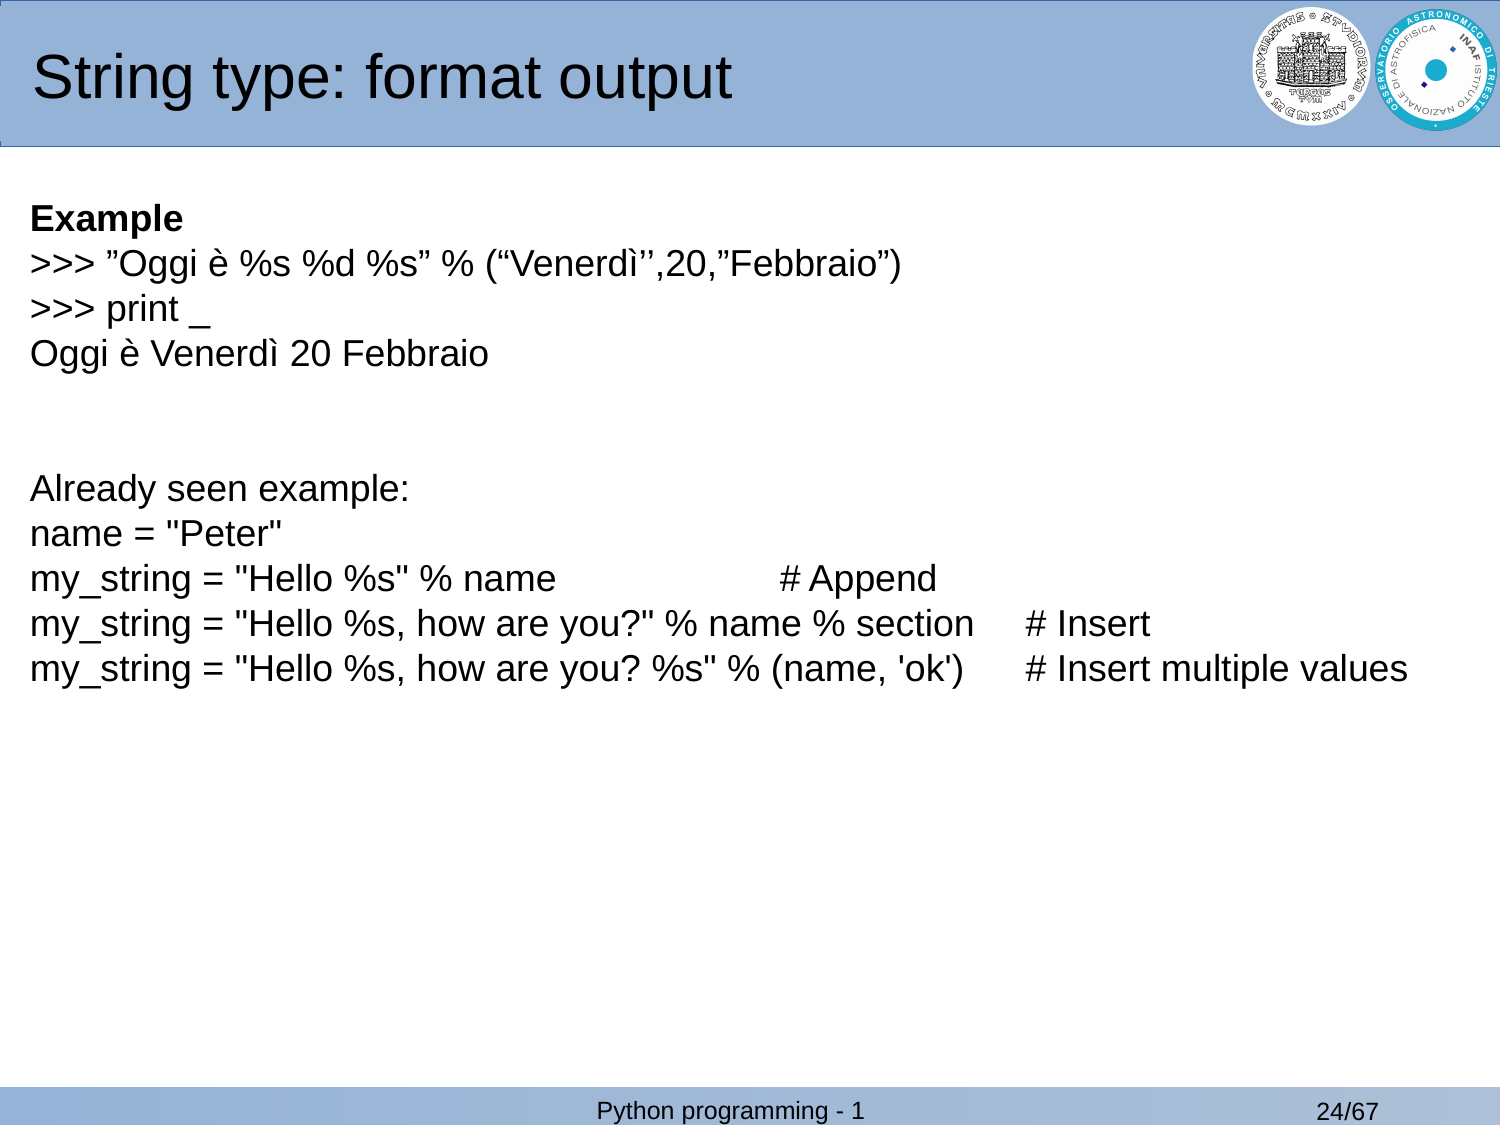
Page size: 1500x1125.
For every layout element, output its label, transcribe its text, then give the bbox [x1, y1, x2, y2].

picture [1253, 0, 1500, 156]
text_box String type: format output [0, 5, 1253, 141]
list Example >>> ”Oggi è %s %d %s” % (“Venerdì’’,20,”Febbraio”) >>> print _ Oggi è Venerdì 20 Febbraio Already seen example: name = "Peter" my_string = "Hello %s" % name # Append my_string = "Hello %s, how are you?" % name % section # Insert my_string = "Hello %s, how are you? %s" % (name, 'ok') # Insert multiple values [14, 140, 1492, 1053]
